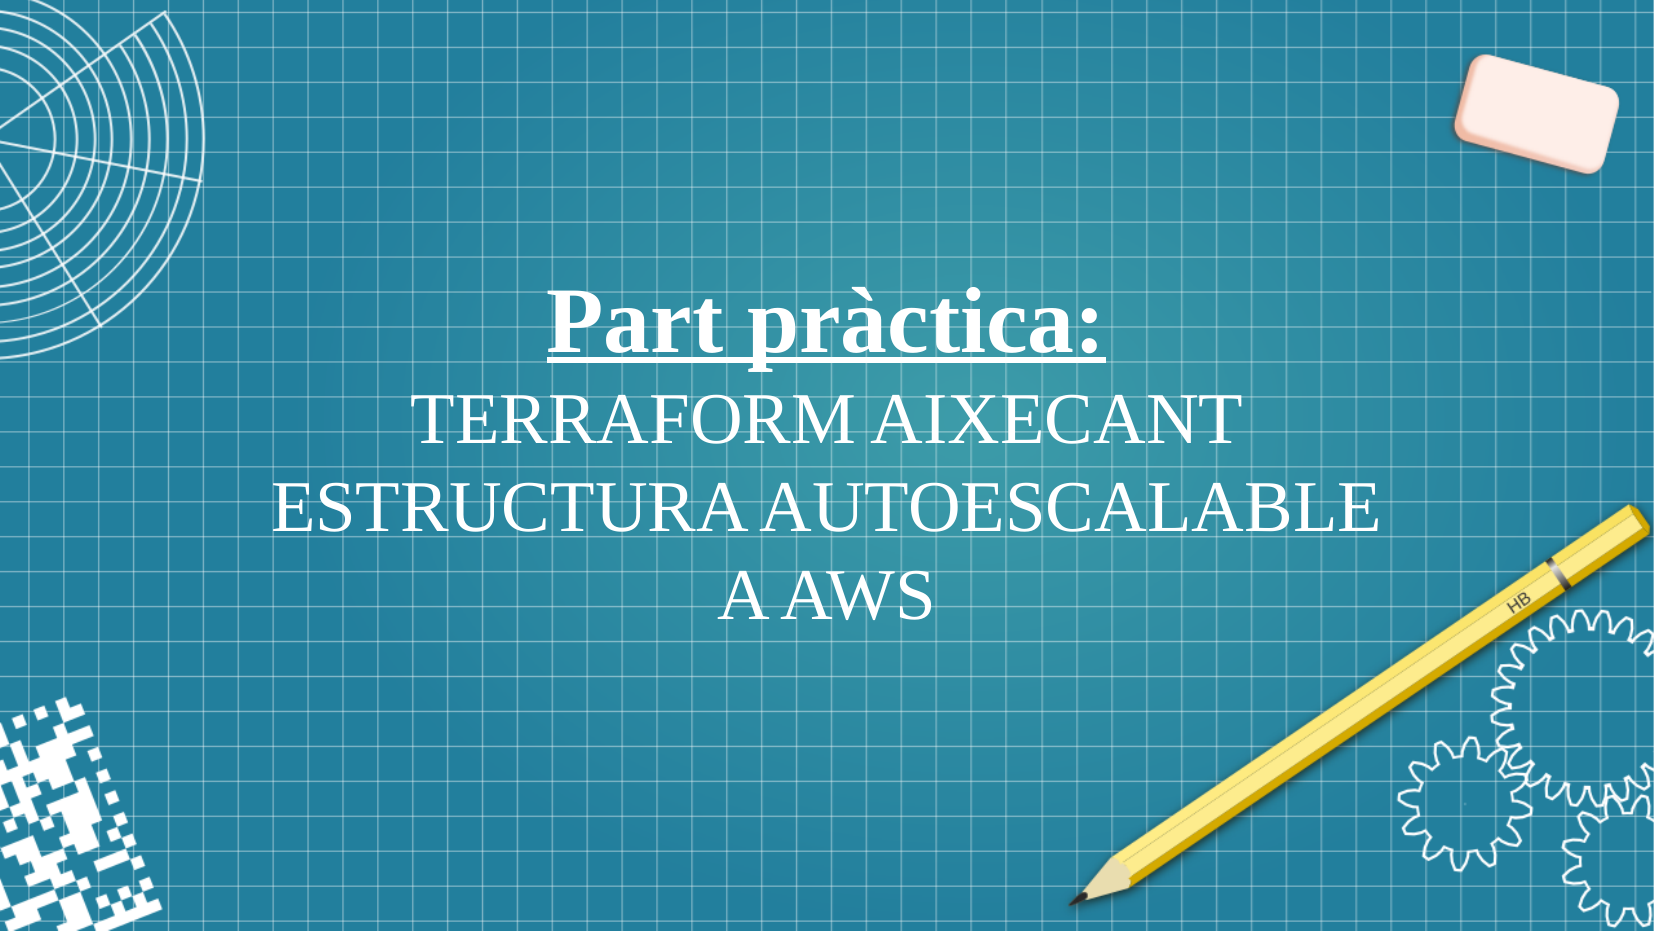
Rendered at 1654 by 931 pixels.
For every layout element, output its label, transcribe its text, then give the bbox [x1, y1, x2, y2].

picture [0, 0, 1654, 931]
text_box Part pràctica: TERRAFORM AIXECANT ESTRUCTURA AUTOESCALABLE A AWS [229, 243, 1425, 649]
